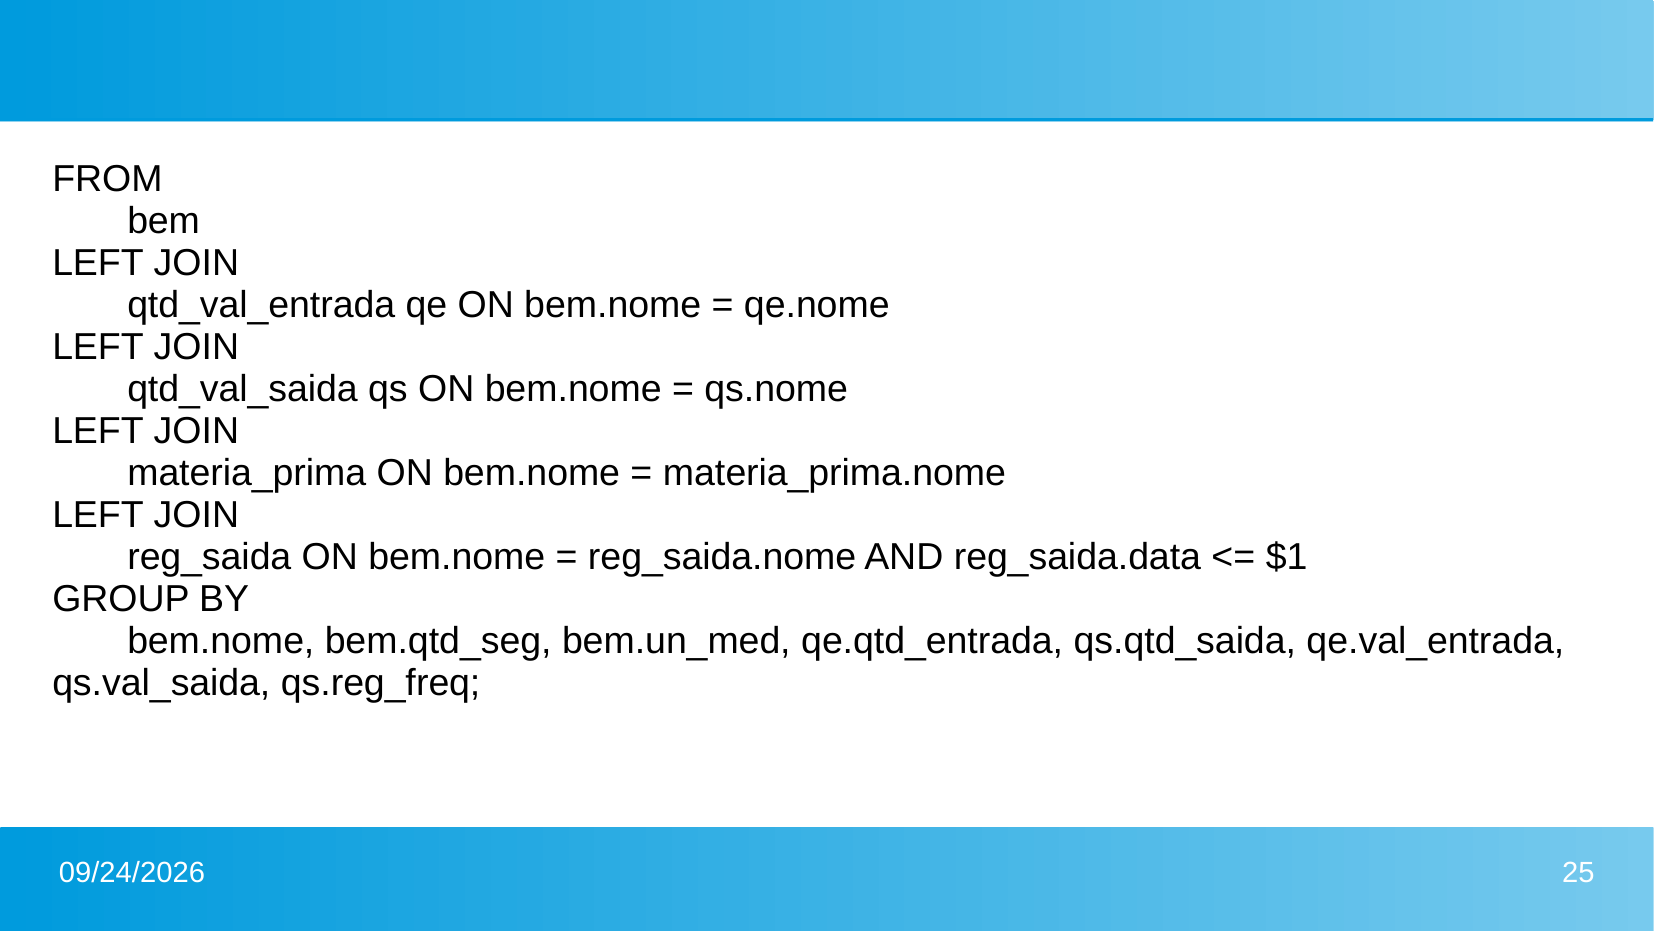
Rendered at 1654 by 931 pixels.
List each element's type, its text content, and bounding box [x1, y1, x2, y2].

text_box FROM bem LEFT JOIN qtd_val_entrada qe ON bem.nome = qe.nome LEFT JOIN qtd_val_saida qs ON bem.nome = qs.nome LEFT JOIN materia_prima ON bem.nome = materia_prima.nome LEFT JOIN reg_saida ON bem.nome = reg_saida.nome AND reg_saida.data <= $1 GROUP BY bem.nome, bem.qtd_seg, bem.un_med, qe.qtd_entrada, qs.qtd_saida, qe.val_entrada, qs.val_saida, qs.reg_freq; [37, 150, 1613, 711]
